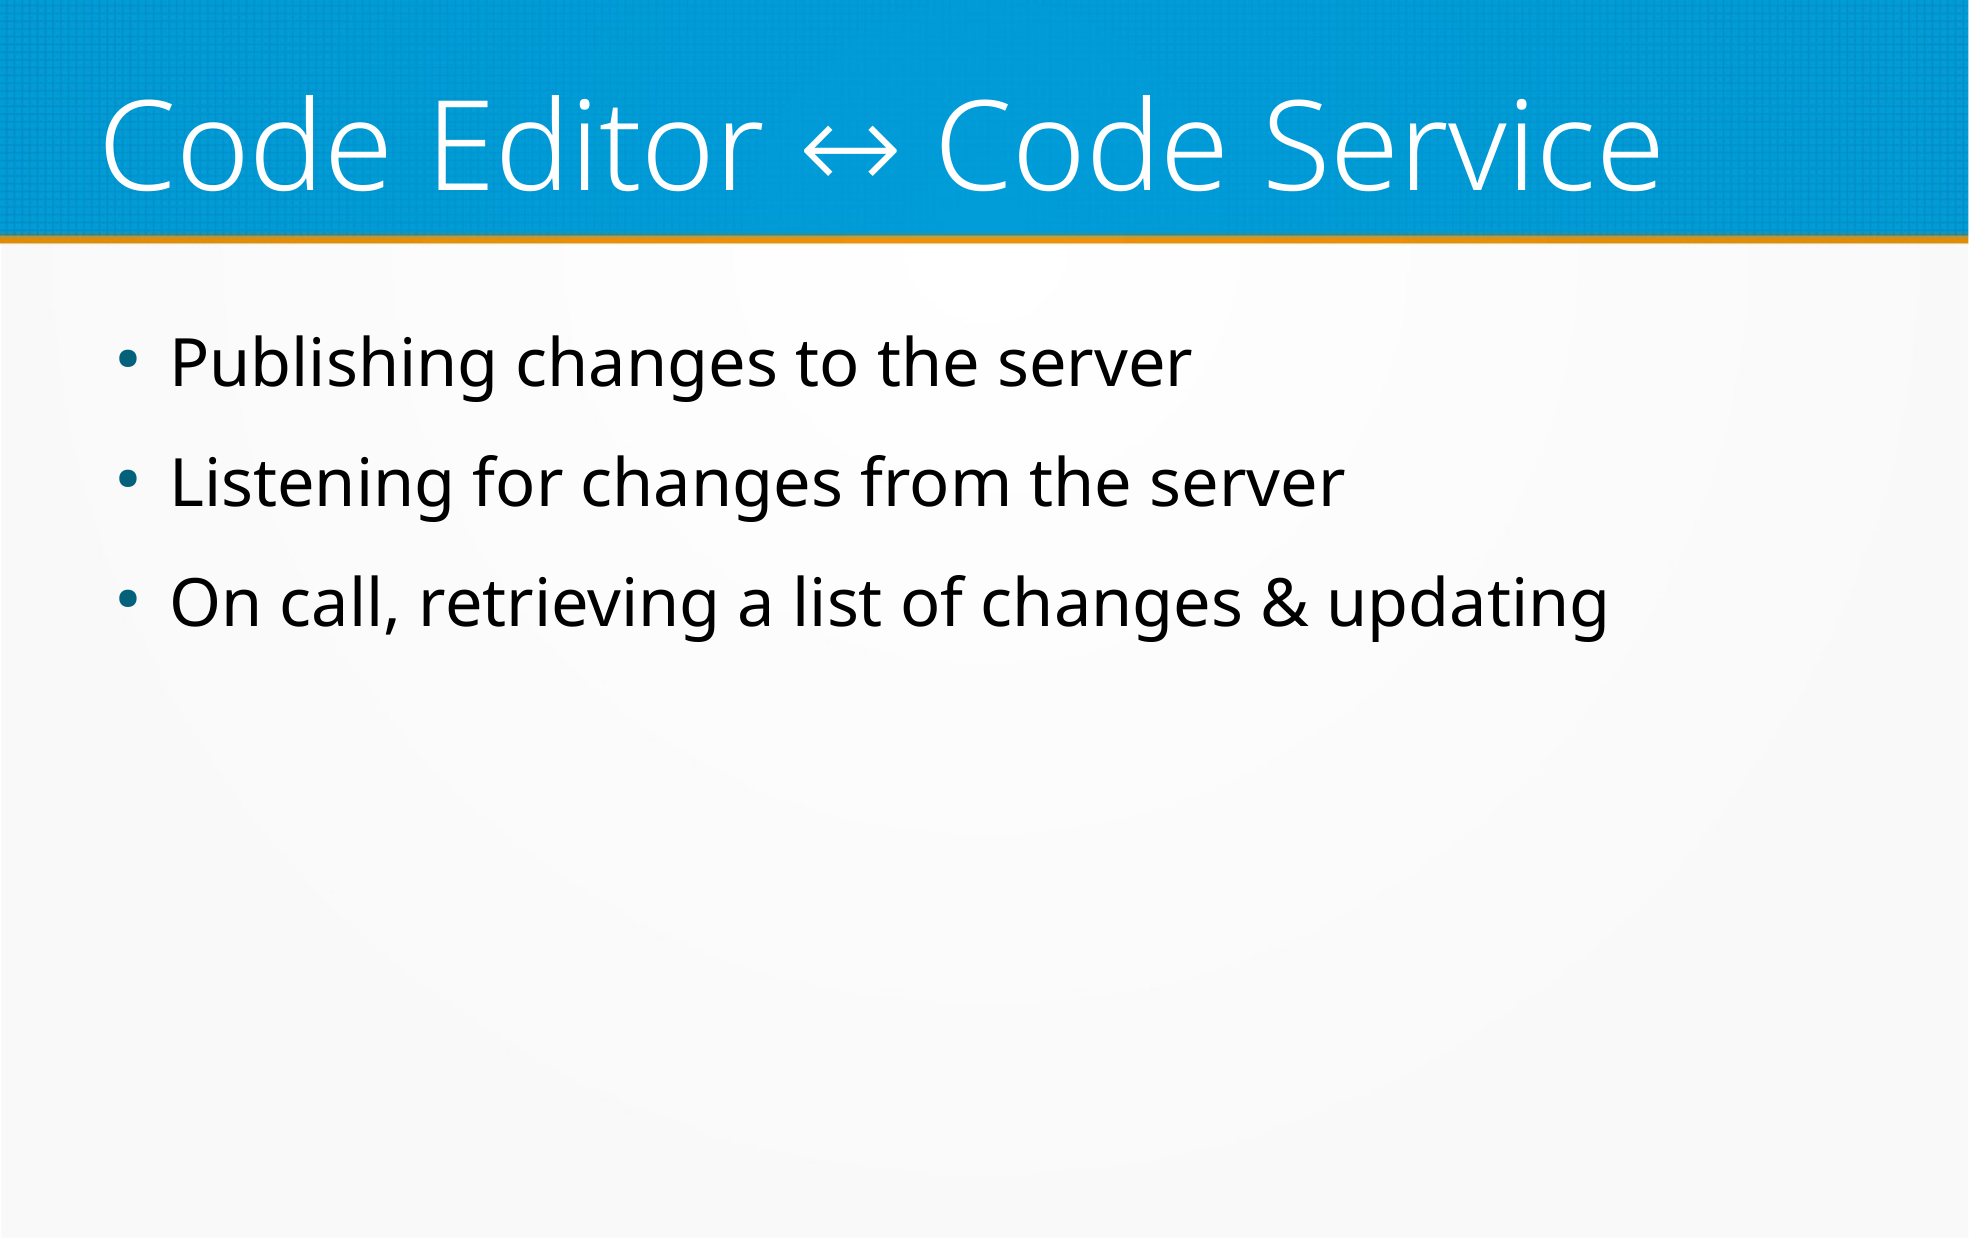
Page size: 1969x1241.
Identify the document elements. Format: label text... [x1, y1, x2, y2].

title Code Editor ↔ Code Service [98, 19, 1870, 227]
list Publishing changes to the server Listening for changes from the server On call, retrieving a list of changes & updating [98, 315, 1861, 1081]
picture [0, 233, 1969, 1241]
